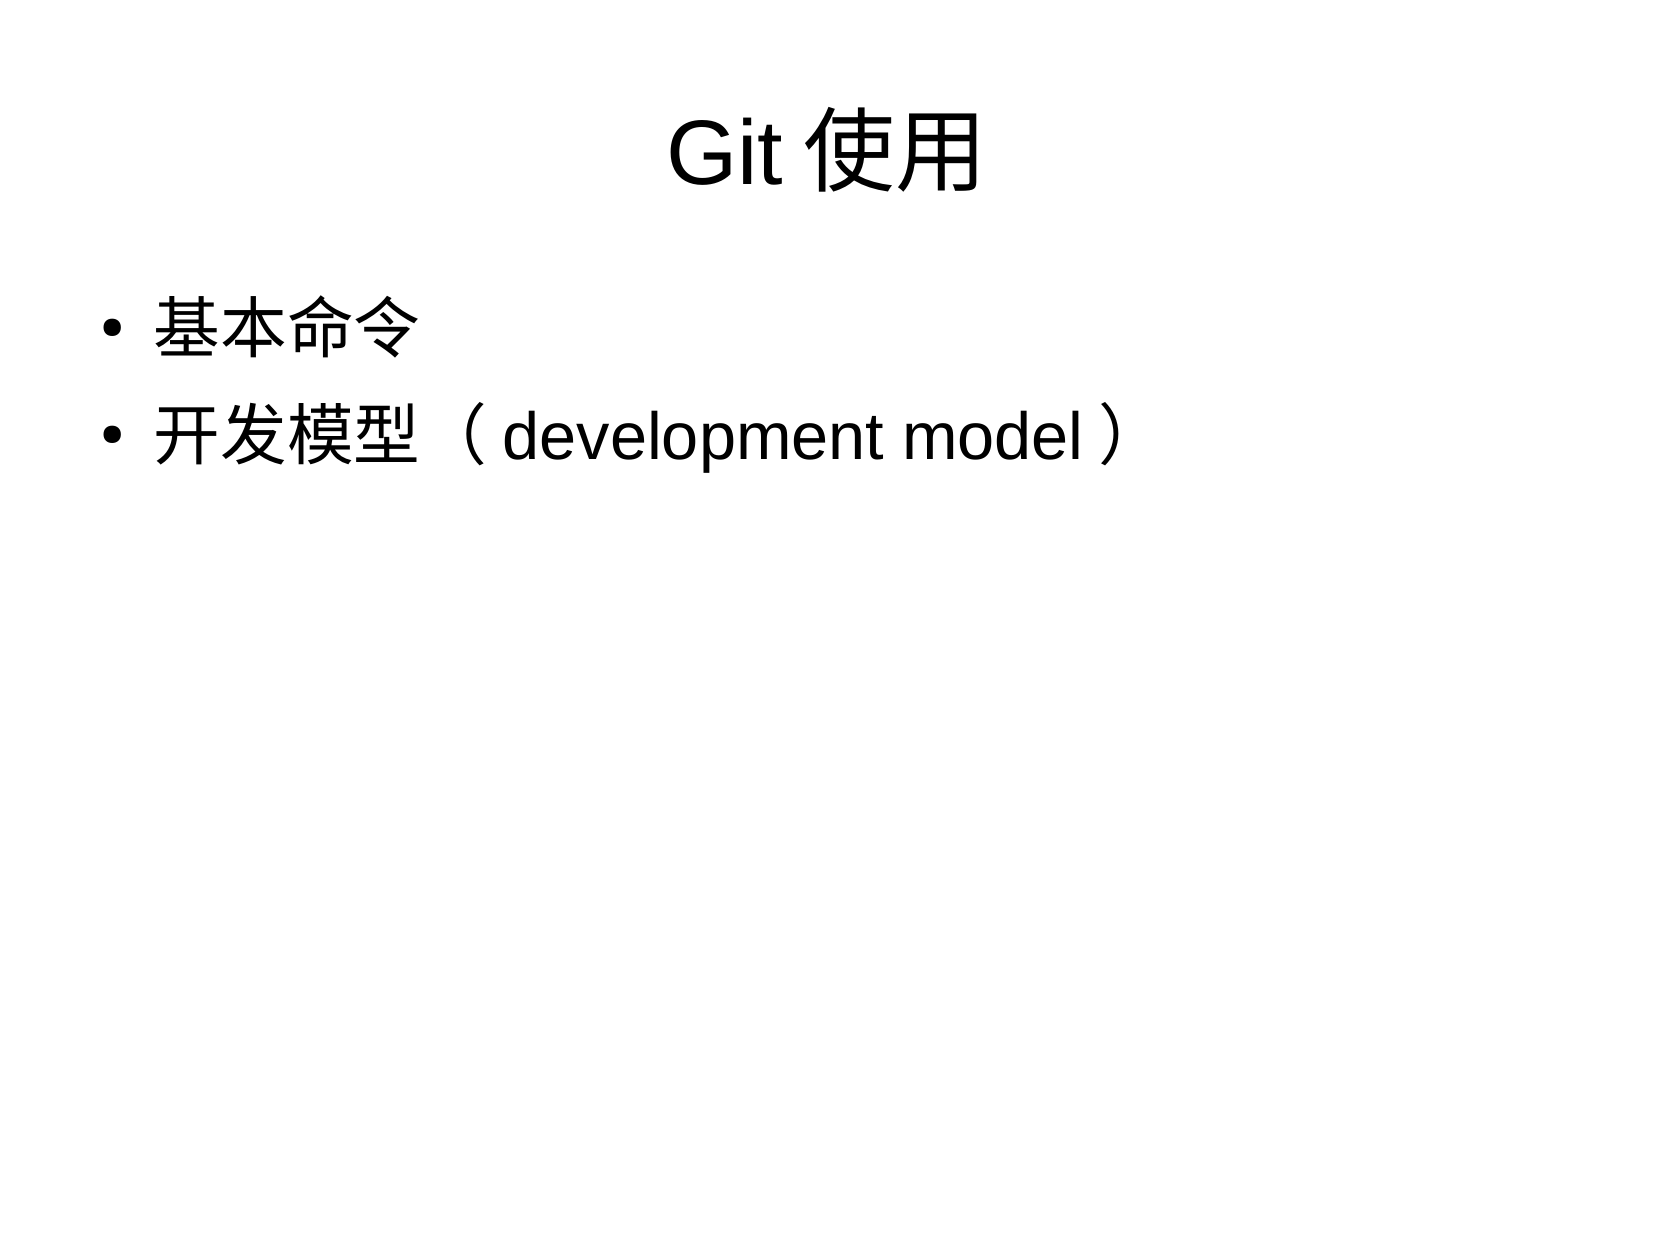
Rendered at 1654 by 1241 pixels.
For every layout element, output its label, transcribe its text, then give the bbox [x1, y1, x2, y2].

title Git使用 [82, 49, 1571, 257]
list 基本命令 开发模型（development model） [82, 290, 1571, 1109]
